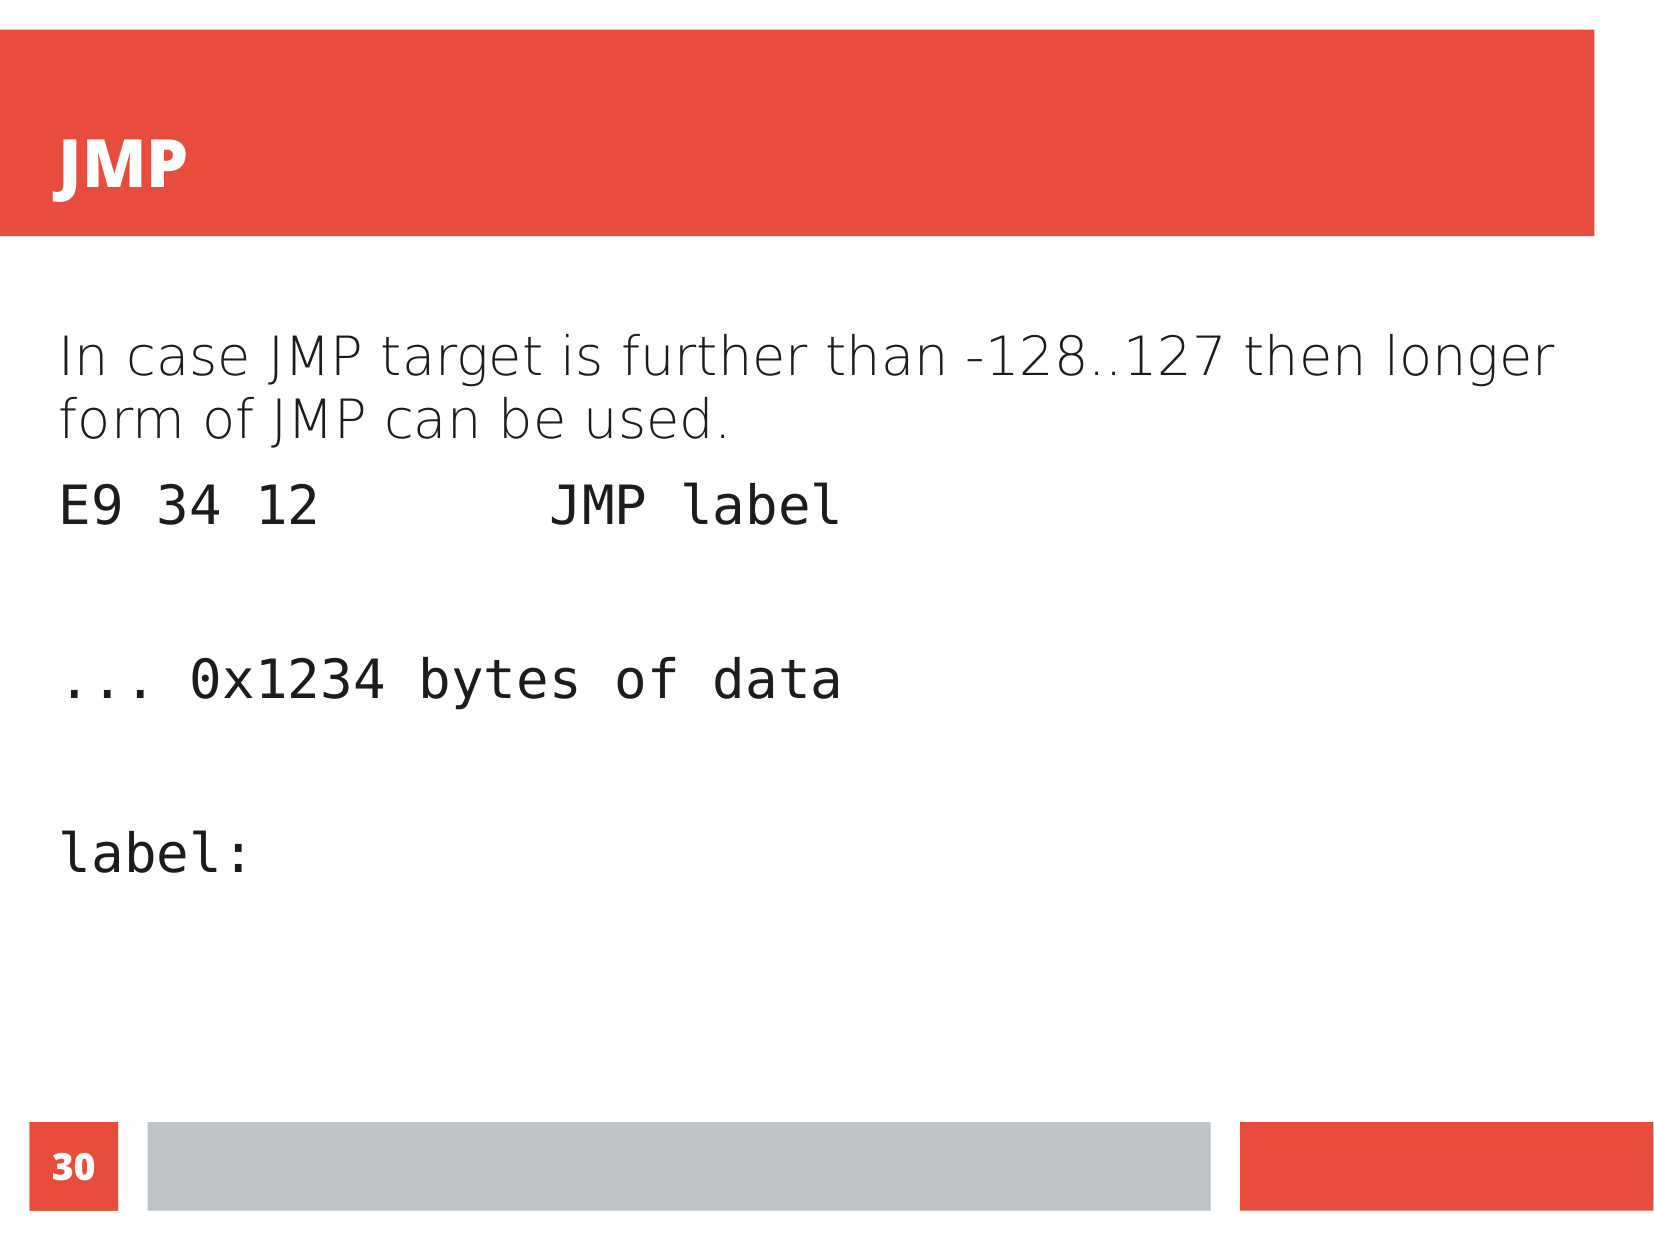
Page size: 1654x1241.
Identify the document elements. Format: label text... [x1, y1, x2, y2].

title JMP [59, 59, 1595, 207]
list In case JMP target is further than -128..127 then longer form of JMP can be used. E9 34 12 JMP label ... 0x1234 bytes of data label: [59, 324, 1565, 1093]
